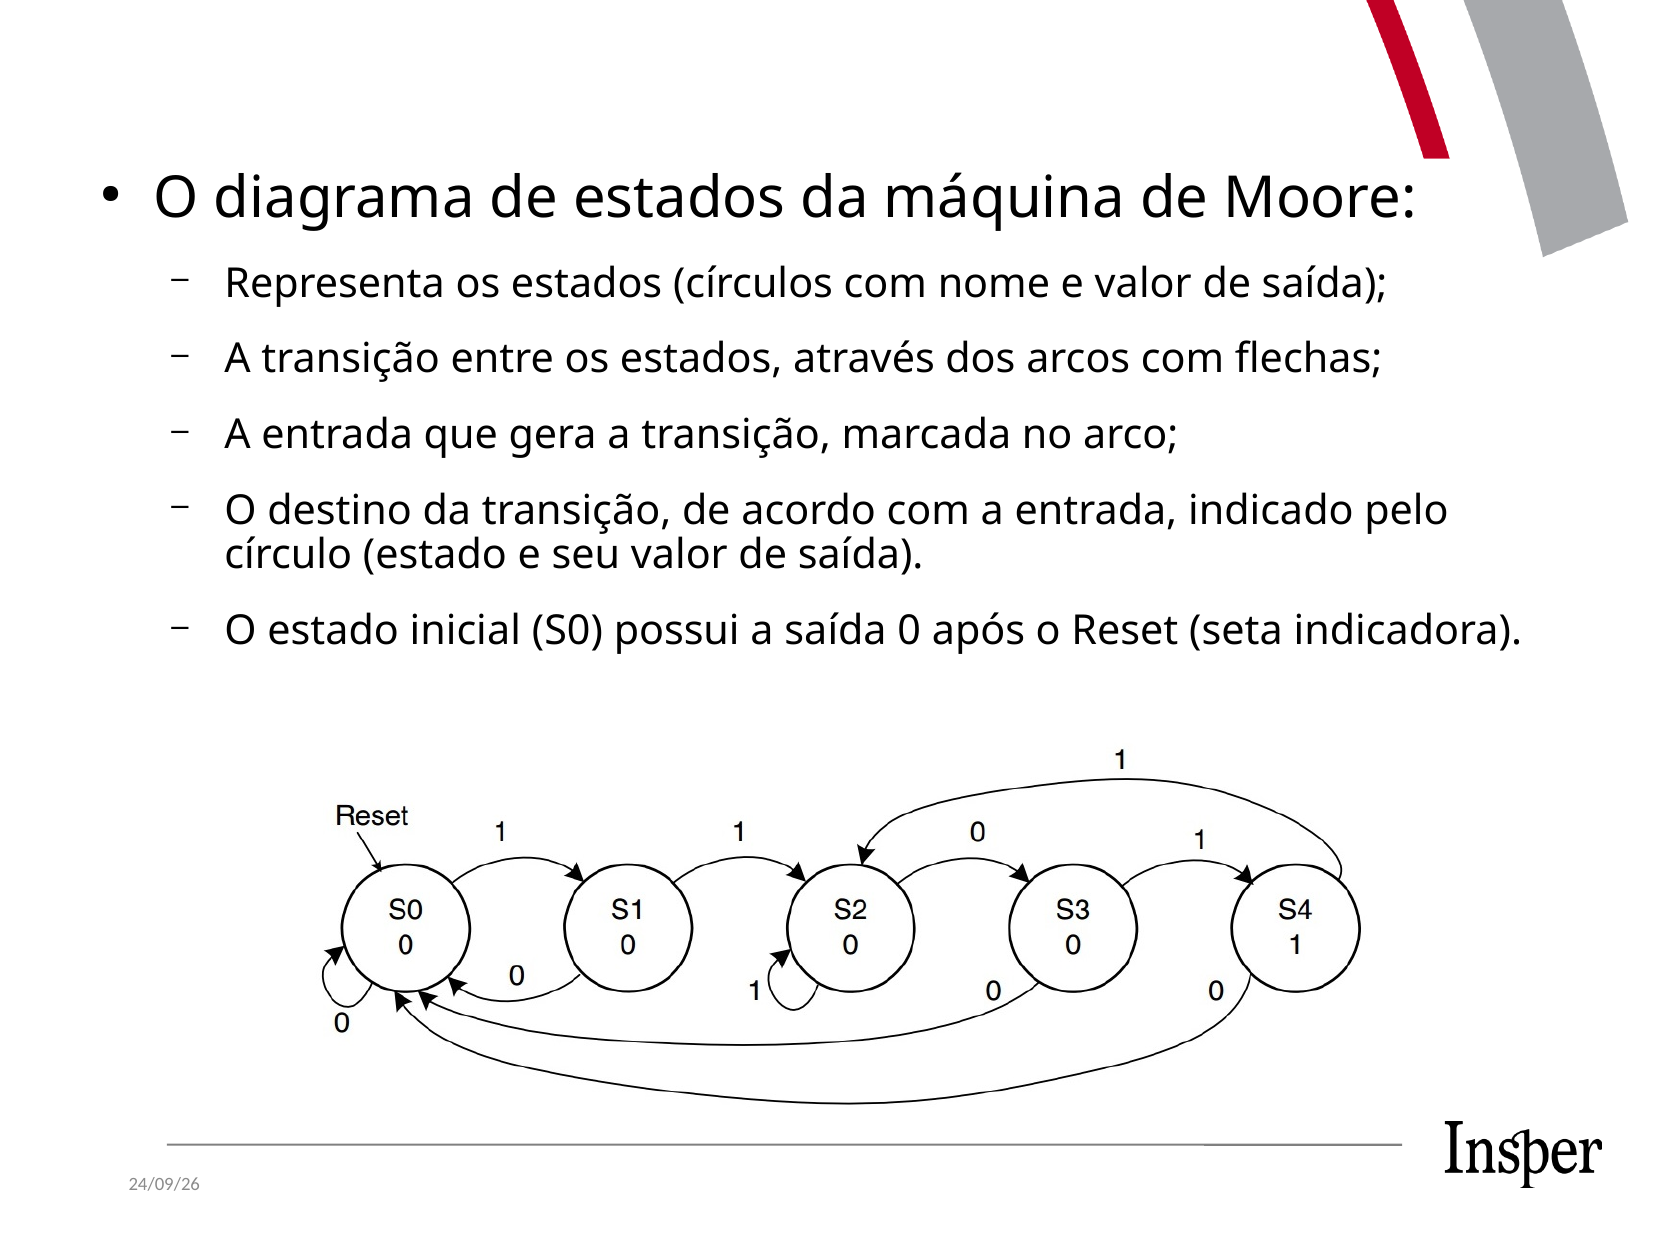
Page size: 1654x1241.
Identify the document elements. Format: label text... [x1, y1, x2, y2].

list O diagrama de estados da máquina de Moore: Representa os estados (círculos com nome e valor de saída); A transição entre os estados, através dos arcos com flechas; A entrada que gera a transição, marcada no arco; O destino da transição, de acordo com a entrada, indicado pelo círculo (estado e seu valor de saída). O estado inicial (S0) possui a saída 0 após o Reset (seta indicadora). [82, 59, 1571, 1182]
